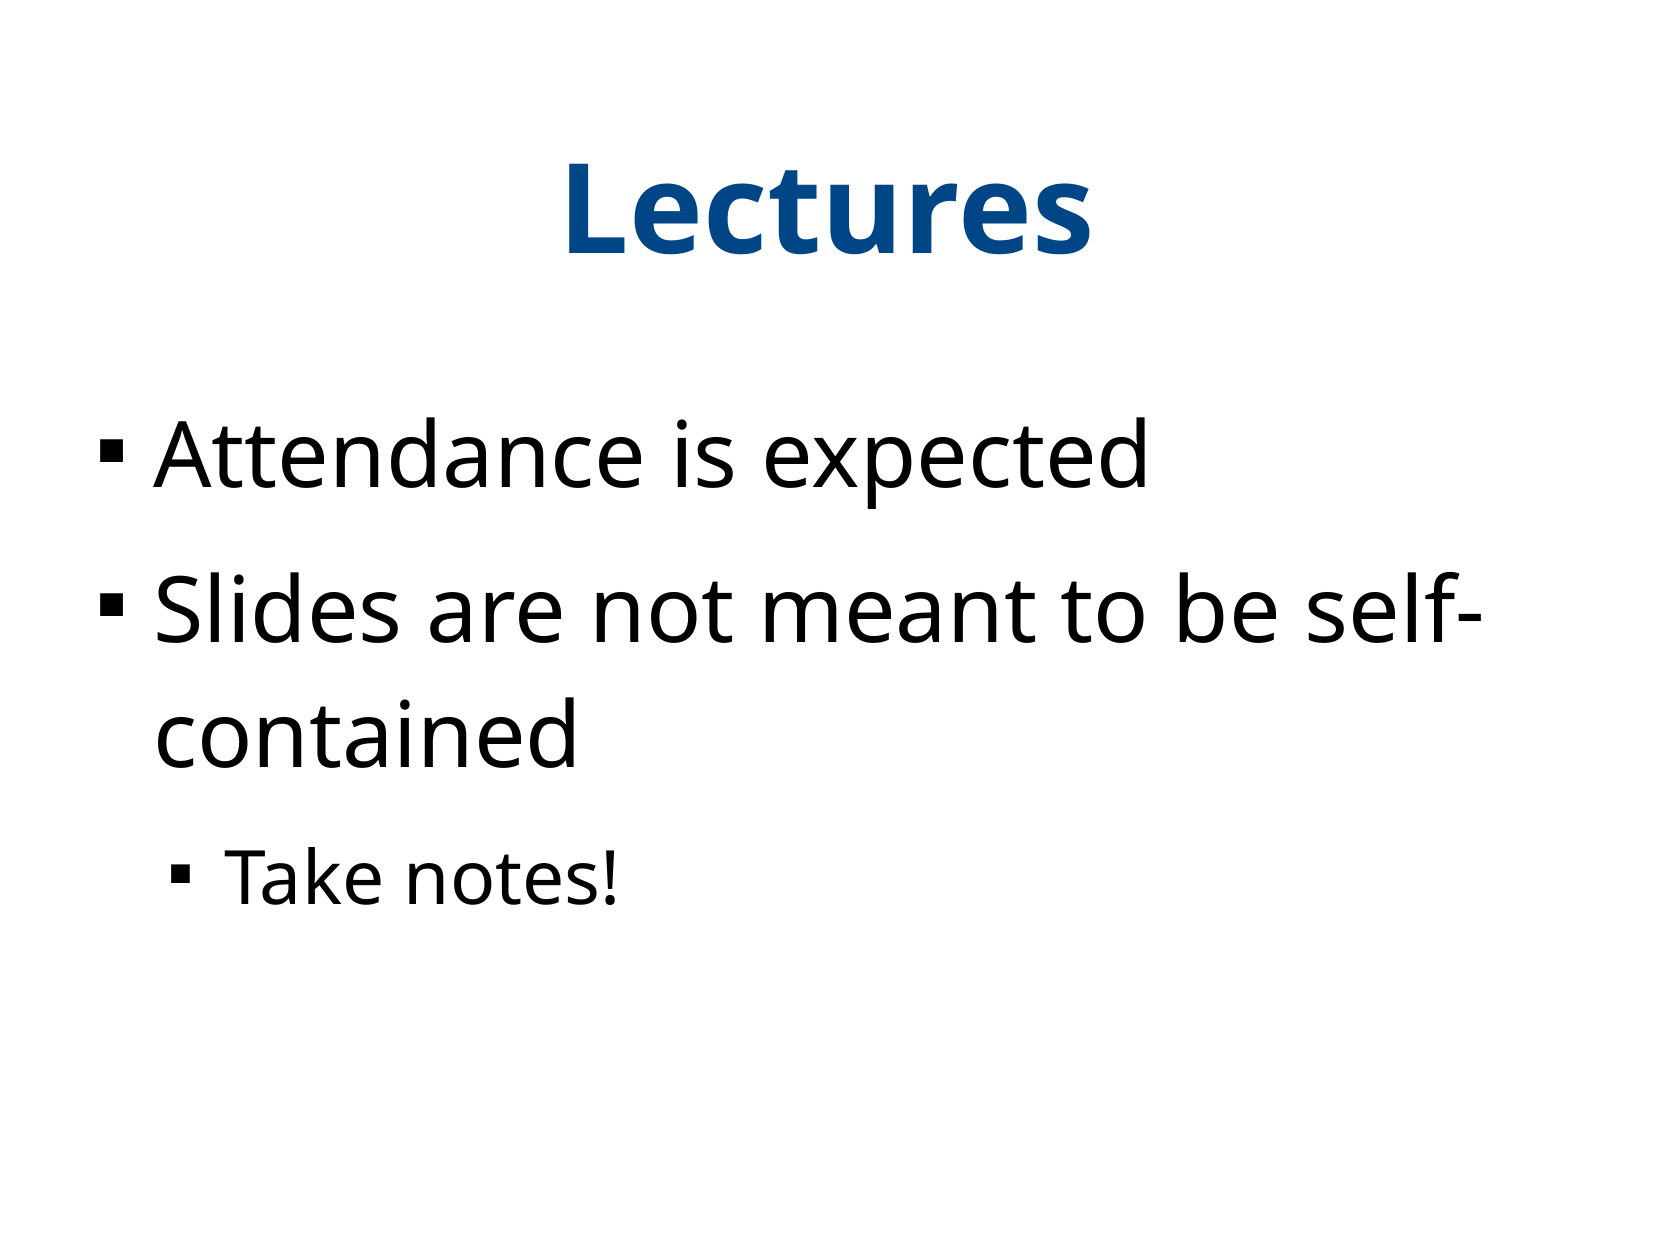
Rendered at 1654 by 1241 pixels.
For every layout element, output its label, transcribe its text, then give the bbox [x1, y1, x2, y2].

title Lectures [82, 49, 1571, 360]
list Attendance is expected Slides are not meant to be self-contained Take notes! [82, 389, 1538, 1110]
